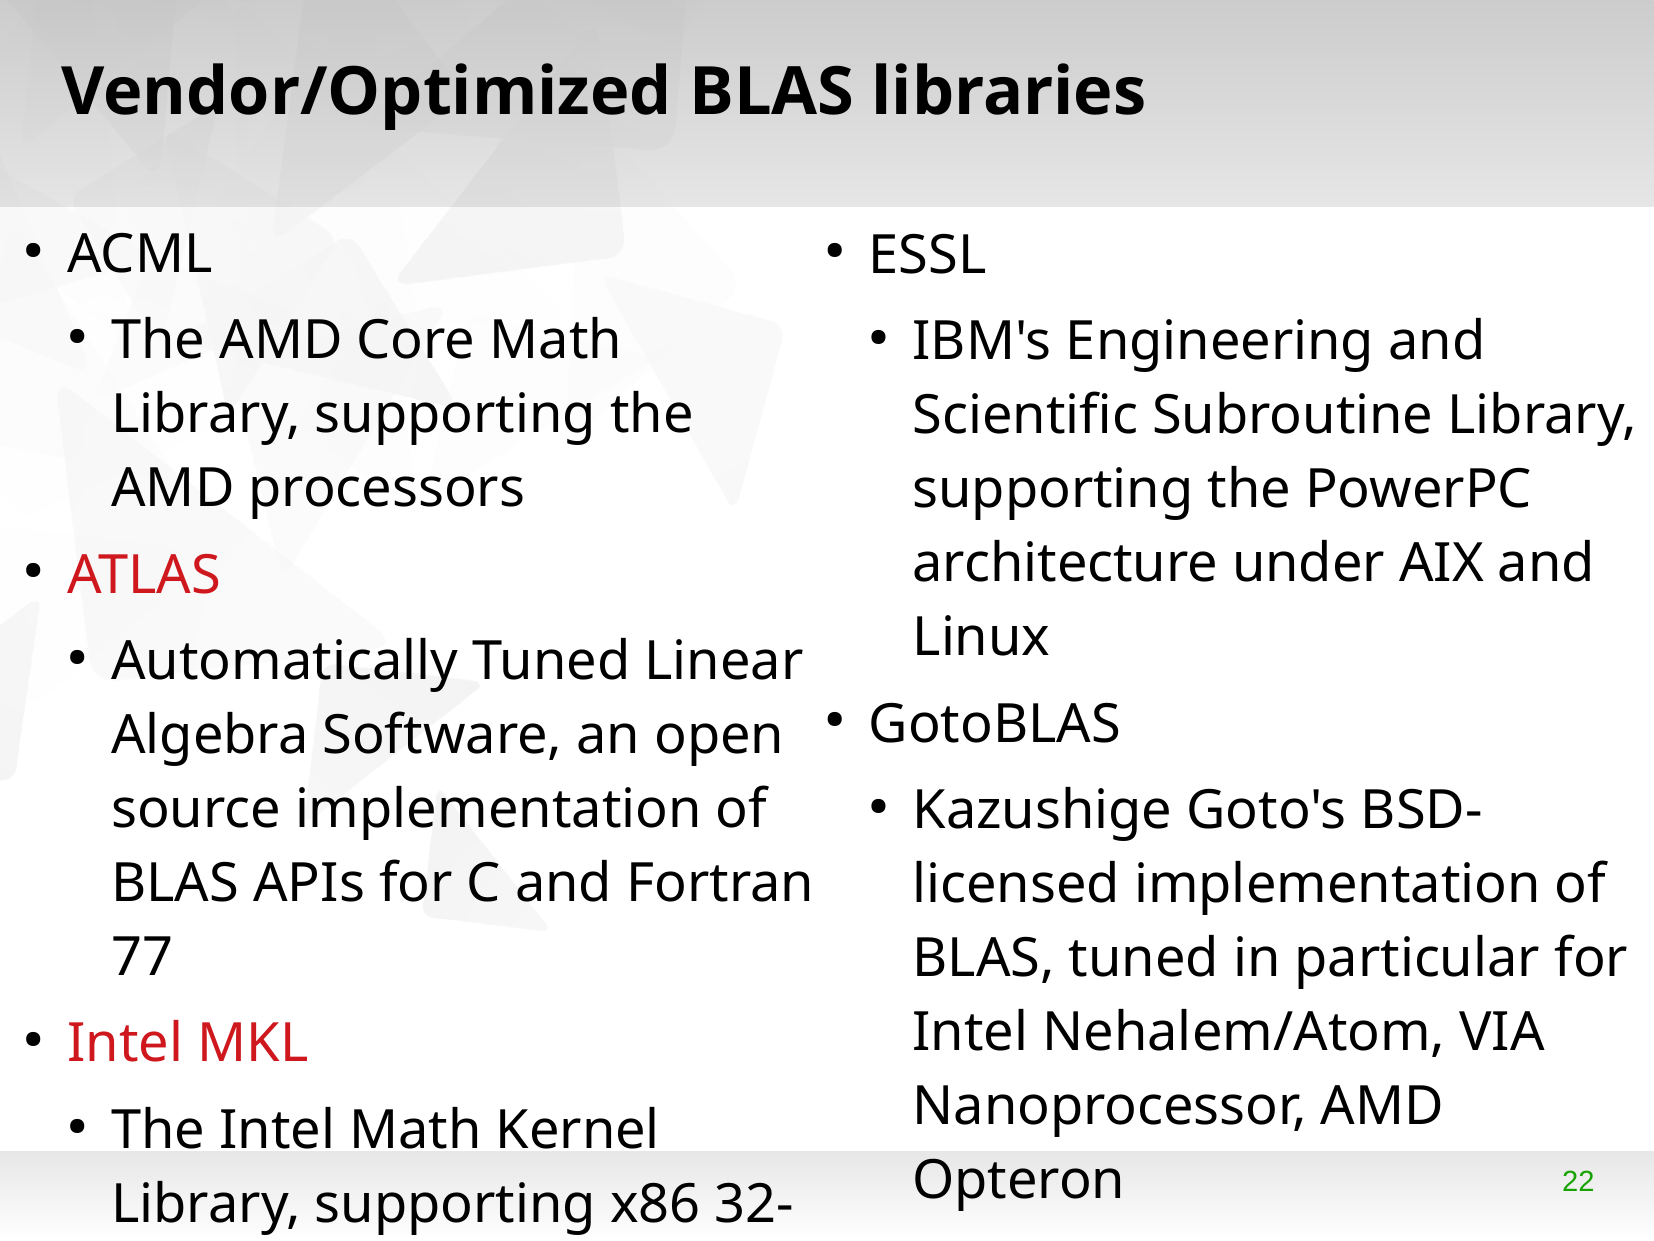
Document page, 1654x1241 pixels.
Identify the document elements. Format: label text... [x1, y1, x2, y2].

picture [0, 193, 783, 931]
list ESSL IBM's Engineering and Scientific Subroutine Library, supporting the PowerPC architecture under AIX and Linux GotoBLAS Kazushige Goto's BSD-licensed implementation of BLAS, tuned in particular for Intel Nehalem/Atom, VIA Nanoprocessor, AMD Opteron BLIS BLAS-like Library Instantiation Software framework for rapid instantiation OpenBLAS Optimized BLAS based on Goto BLAS hosted at GitHub, supporting Intel platform and other [825, 215, 1654, 1126]
title Vendor/Optimized BLAS libraries [0, 0, 1337, 193]
list ACML The AMD Core Math Library, supporting the AMD processors ATLAS Automatically Tuned Linear Algebra Software, an open source implementation of BLAS APIs for C and Fortran 77 Intel MKL The Intel Math Kernel Library, supporting x86 32-bits and 64-bits. Includes optimizations for Intel Pentium, Core and Intel Xeon CPUs and Intel Xeon Phi; support for Linux, Windows and Mac OS X cuBLAS Optimized BLAS for NVIDIA based GPU cards clBLAS An OpenCL implementation of BLAS [23, 214, 826, 1122]
